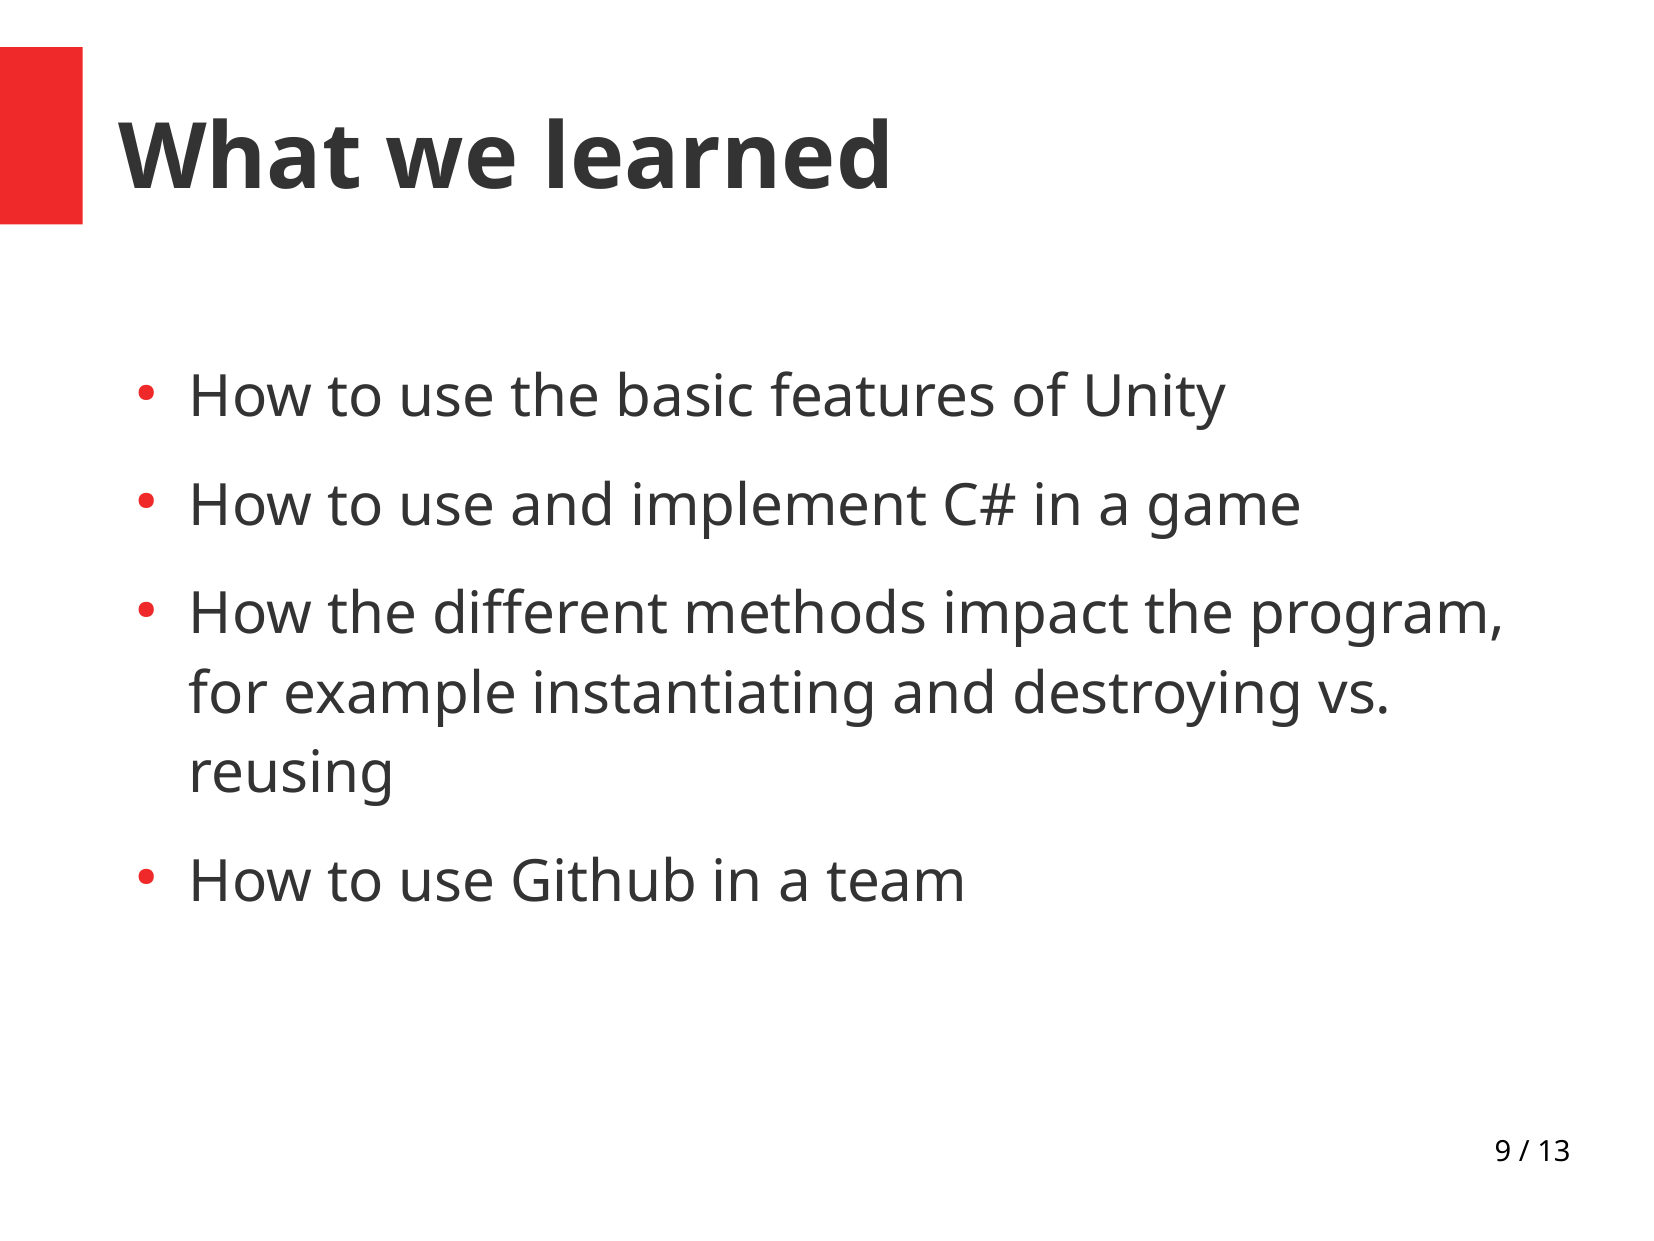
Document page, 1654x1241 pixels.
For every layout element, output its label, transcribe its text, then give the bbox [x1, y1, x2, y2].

title What we learned [118, 49, 1571, 257]
list How to use the basic features of Unity How to use and implement C# in a game How the different methods impact the program, for example instantiating and destroying vs. reusing How to use Github in a team [118, 354, 1536, 1074]
